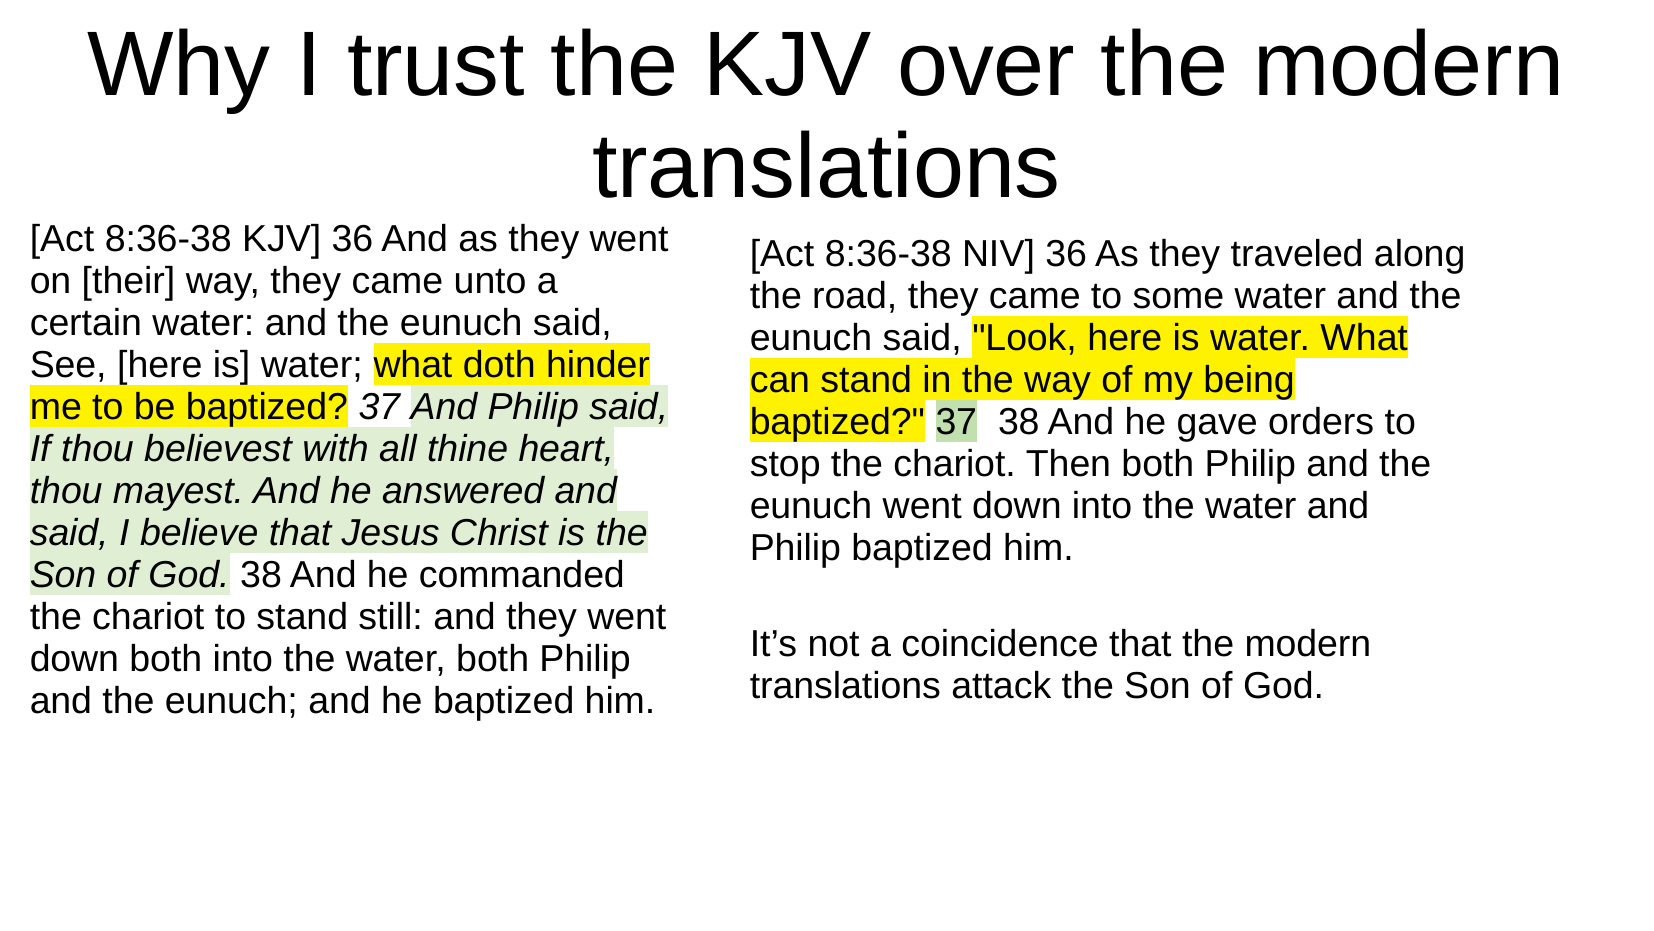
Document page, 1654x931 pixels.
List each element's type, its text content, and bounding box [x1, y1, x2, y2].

text_box [Act 8:36-38 NIV] 36 As they traveled along the road, they came to some water and the eunuch said, "Look, here is water. What can stand in the way of my being baptized?" 37 38 And he gave orders to stop the chariot. Then both Philip and the eunuch went down into the water and Philip baptized him. [735, 225, 1486, 576]
text_box It’s not a coincidence that the modern translations attack the Son of God. [735, 615, 1531, 714]
text_box [Act 8:36-38 KJV] 36 And as they went on [their] way, they came unto a certain water: and the eunuch said, See, [here is] water; what doth hinder me to be baptized? 37 And Philip said, If thou believest with all thine heart, thou mayest. And he answered and said, I believe that Jesus Christ is the Son of God. 38 And he commanded the chariot to stand still: and they went down both into the water, both Philip and the eunuch; and he baptized him. [15, 210, 691, 751]
title Why I trust the KJV over the modern translations [82, 12, 1571, 218]
